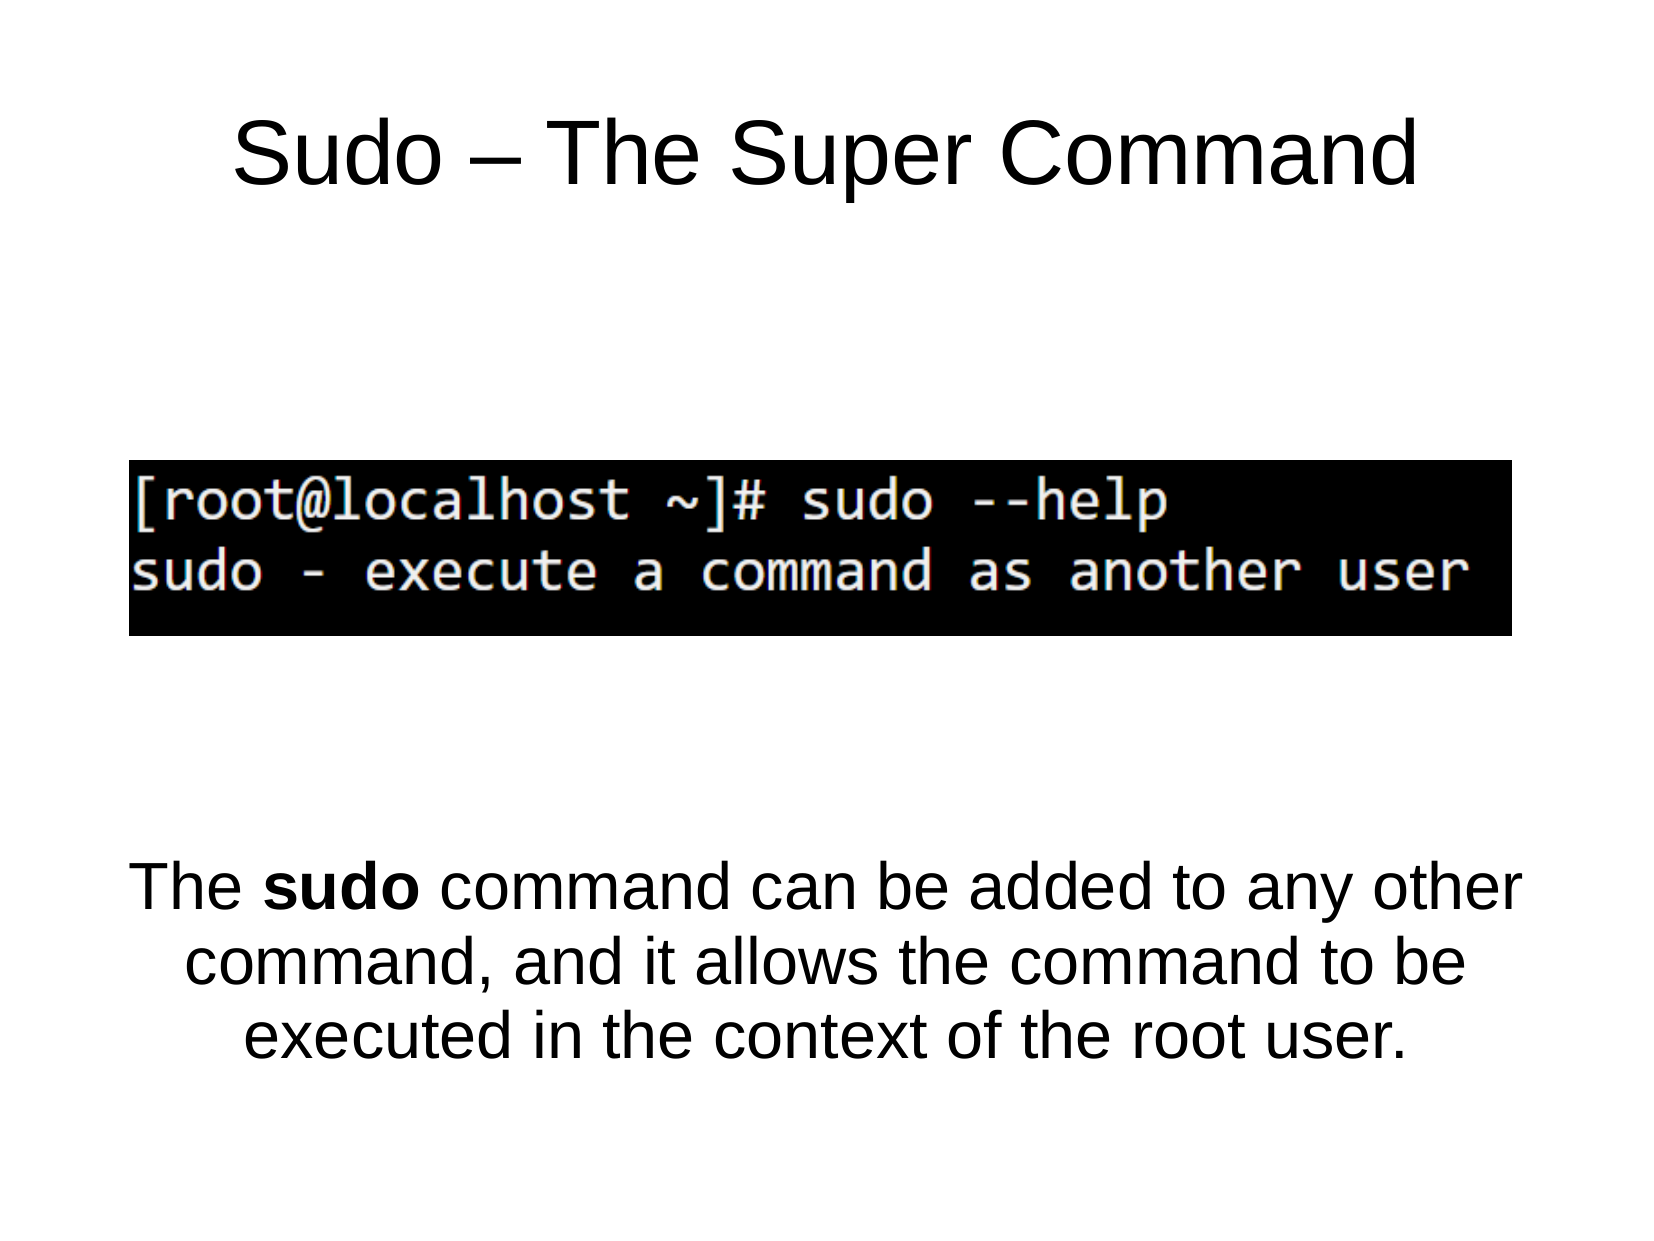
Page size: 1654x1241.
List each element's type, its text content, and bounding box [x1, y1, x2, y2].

title Sudo – The Super Command [82, 49, 1571, 257]
subtitle The sudo command can be added to any other command, and it allows the command to be executed in the context of the root user. [82, 290, 1571, 1109]
picture [129, 460, 1512, 636]
